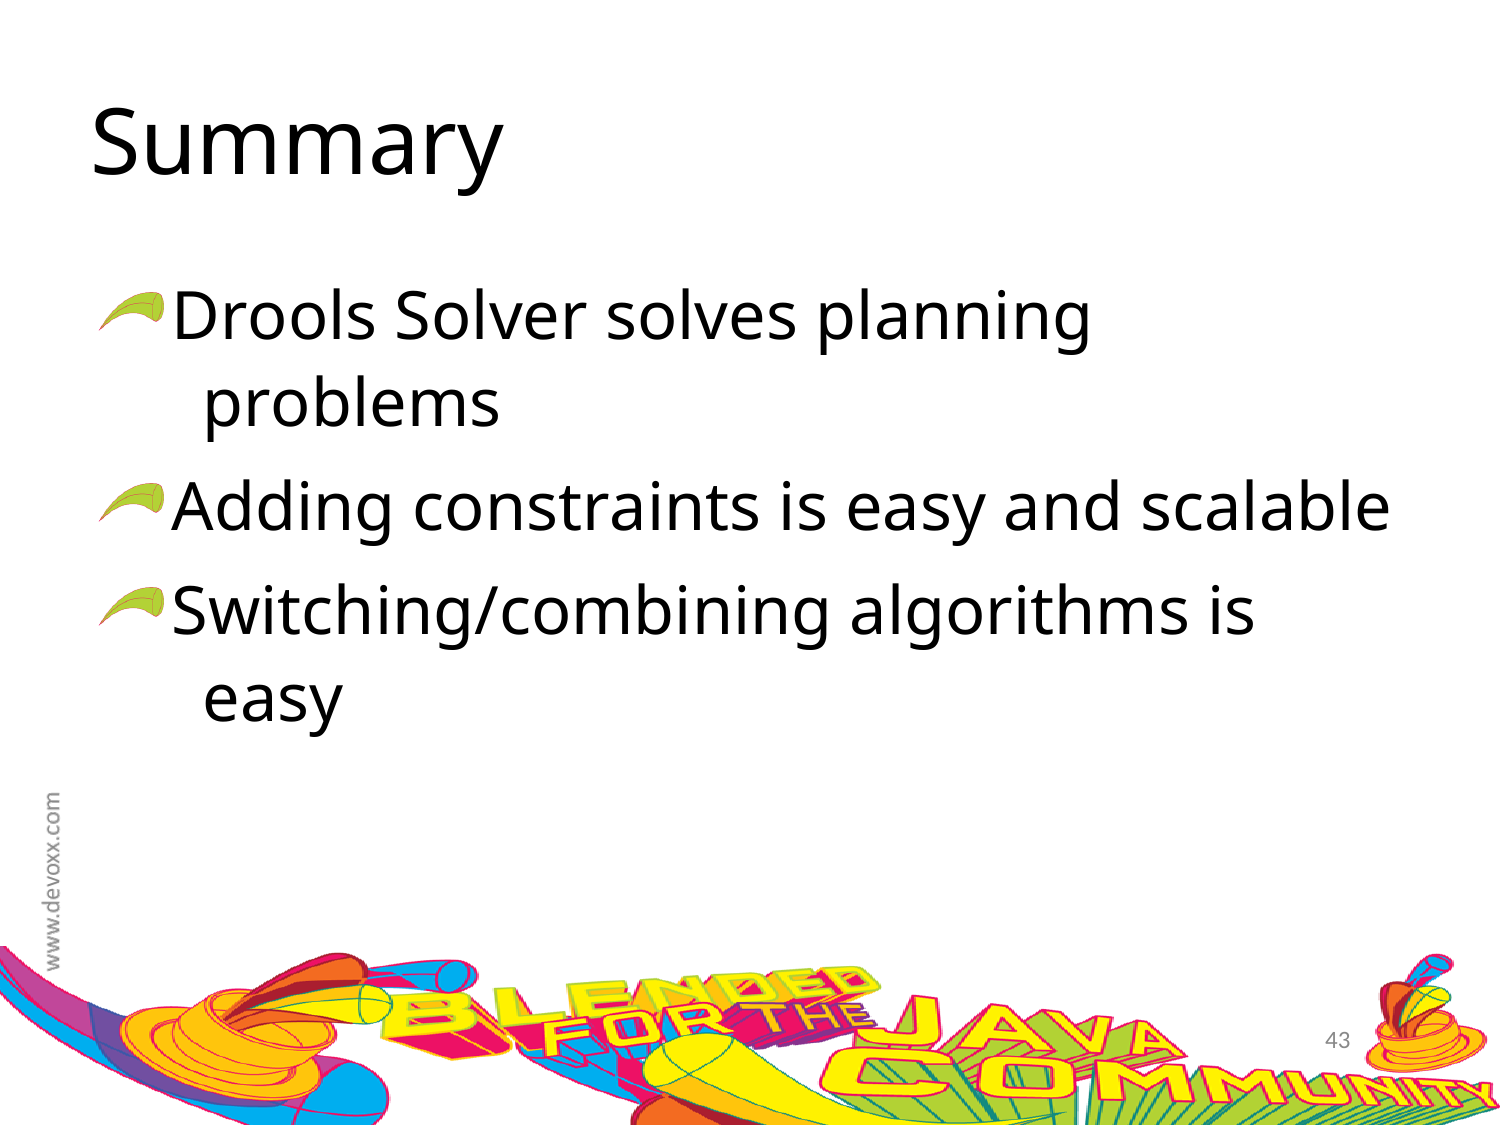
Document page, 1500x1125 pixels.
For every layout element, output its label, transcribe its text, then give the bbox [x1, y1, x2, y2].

picture [0, 757, 1500, 1125]
list Drools Solver solves planning problems Adding constraints is easy and scalable Switching/combining algorithms is easy [75, 262, 1426, 718]
title Summary [75, 45, 1426, 233]
